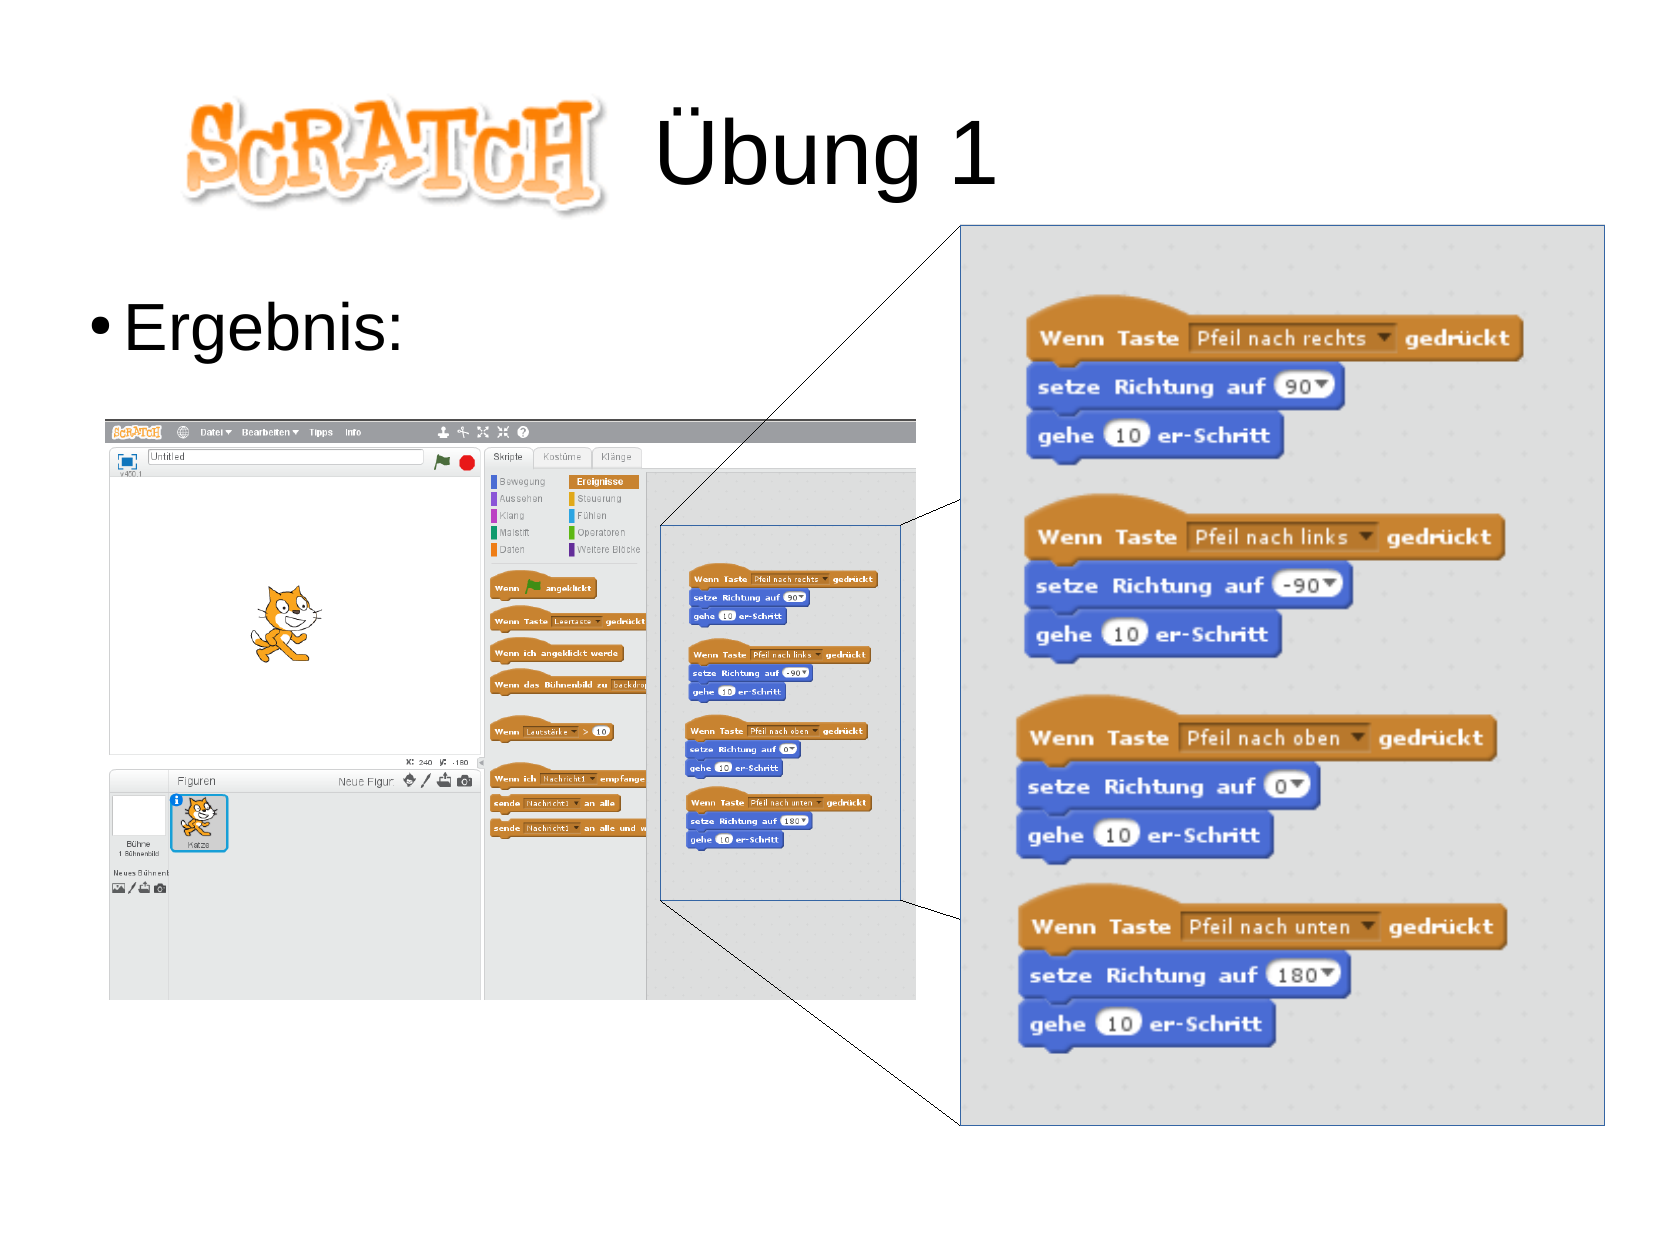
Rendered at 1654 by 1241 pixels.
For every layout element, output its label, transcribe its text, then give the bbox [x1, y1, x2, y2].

picture [177, 90, 616, 223]
picture [960, 224, 1605, 1126]
picture [105, 419, 916, 1000]
subtitle Ergebnis: [88, 290, 960, 1010]
title Übung 1 [82, 49, 1571, 257]
